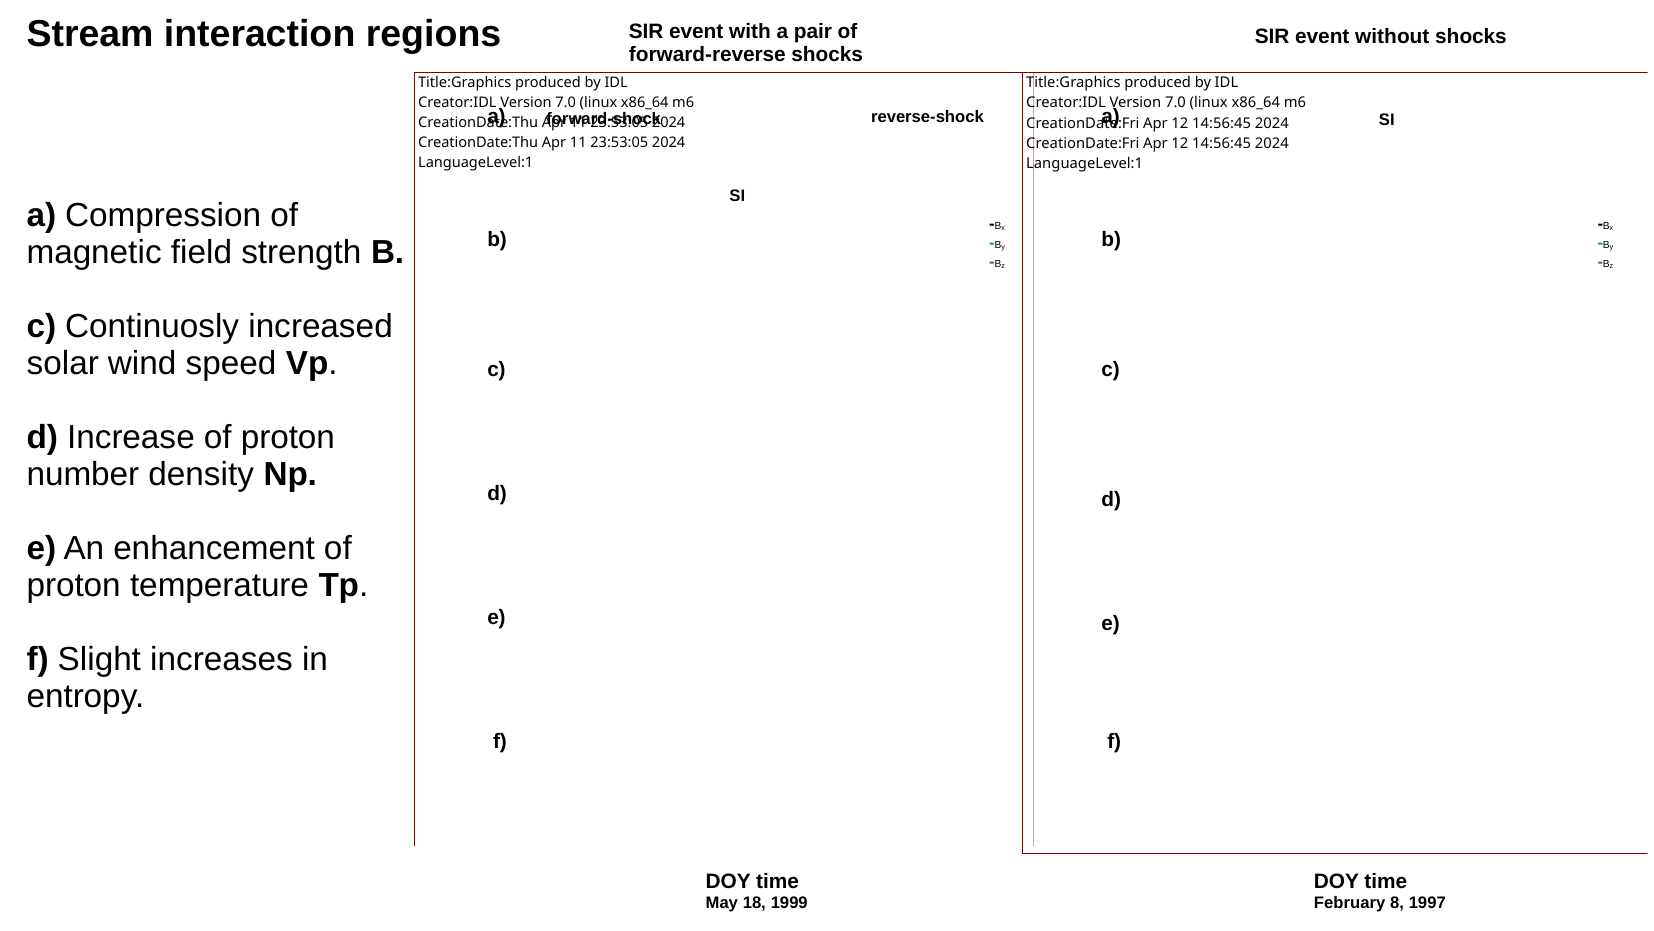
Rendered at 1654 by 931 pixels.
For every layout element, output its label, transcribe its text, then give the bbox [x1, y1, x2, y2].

text_box d) [472, 474, 621, 513]
text_box DOY time May 18, 1999 [690, 862, 869, 931]
text_box f) [478, 722, 626, 761]
text_box c) [1086, 350, 1235, 389]
text_box SI [1364, 102, 1512, 136]
text_box a) Compression of magnetic field strength B. c) Continuosly increased solar wind speed Vp. d) Increase of proton number density Np. e) An enhancement of proton temperature Tp. f) Slight increases in entropy. [11, 188, 438, 851]
text_box b) [472, 220, 621, 259]
text_box e) [1086, 604, 1235, 643]
text_box e) [472, 598, 621, 637]
text_box d) [1086, 480, 1235, 519]
text_box f) [1092, 722, 1241, 761]
text_box -Bx -By -Bz [1582, 206, 1642, 279]
picture [413, 70, 1648, 854]
text_box reverse-shock [856, 100, 1004, 134]
text_box b) [1086, 220, 1235, 259]
text_box c) [472, 350, 621, 389]
text_box SIR event with a pair of forward-reverse shocks [614, 11, 910, 74]
text_box SI [714, 178, 863, 213]
text_box SIR event without shocks [1240, 17, 1536, 56]
text_box -Bx -By -Bz [974, 206, 1034, 279]
text_box Stream interaction regions [11, 5, 603, 63]
text_box a) [472, 97, 621, 136]
text_box DOY time February 8, 1997 [1299, 862, 1477, 931]
text_box a) [1086, 97, 1235, 136]
text_box forward-shock [531, 102, 680, 136]
